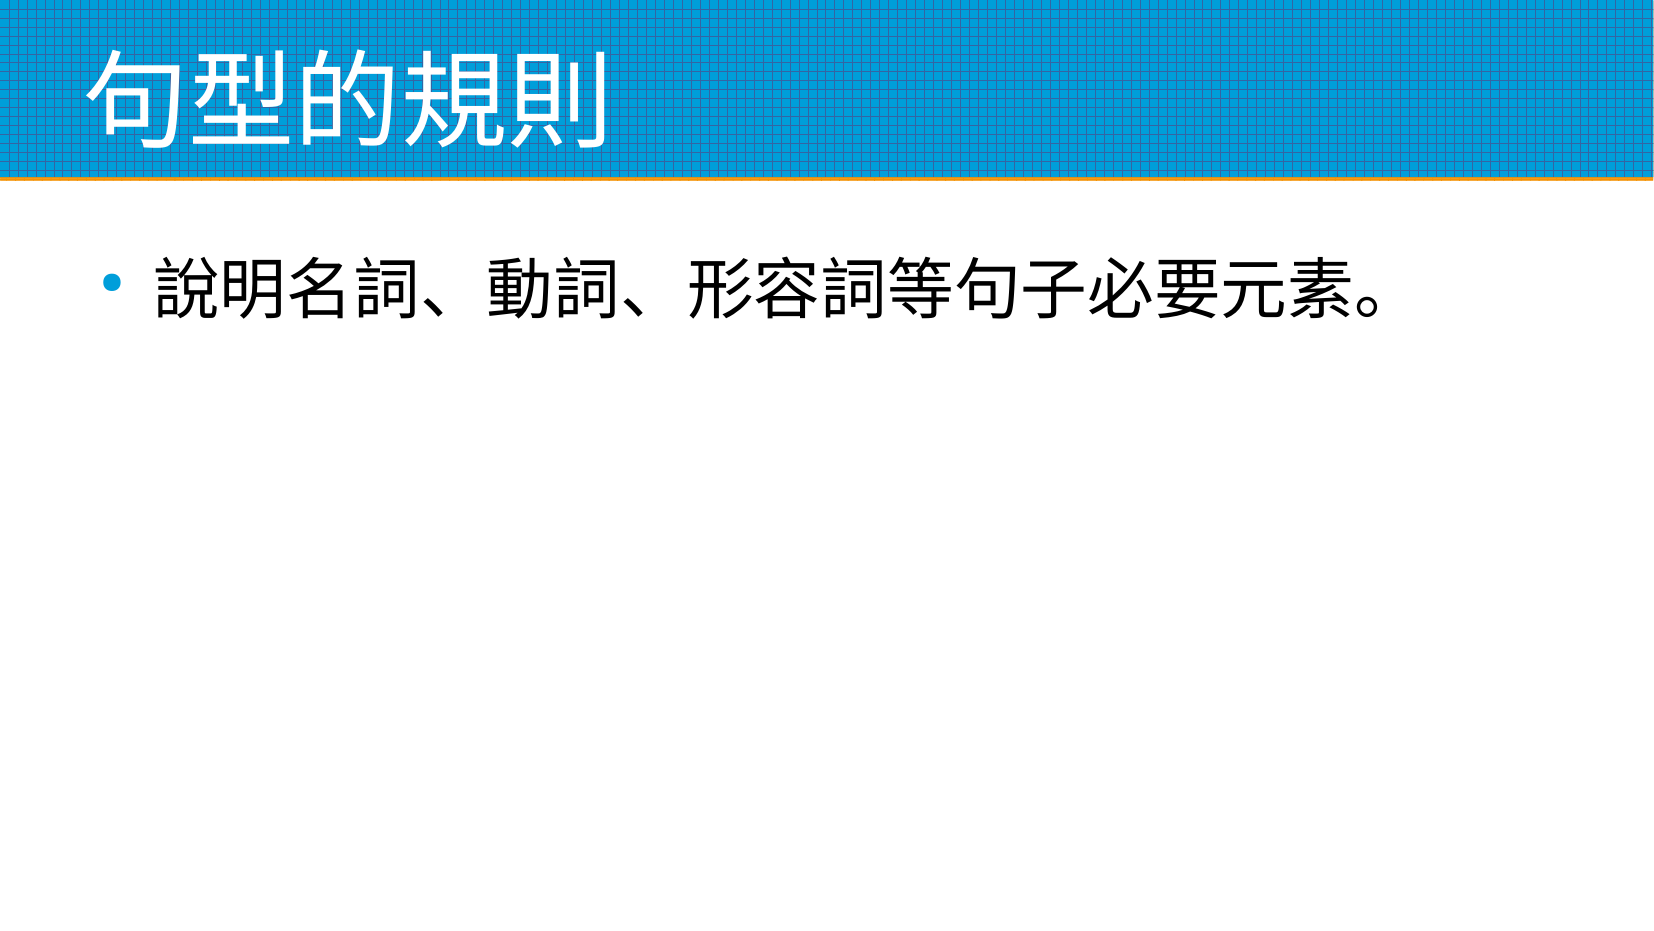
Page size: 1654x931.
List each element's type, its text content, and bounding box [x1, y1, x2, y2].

title 句型的規則 [82, 14, 1571, 171]
list 說明名詞、動詞、形容詞等句子必要元素。 [82, 236, 1563, 811]
